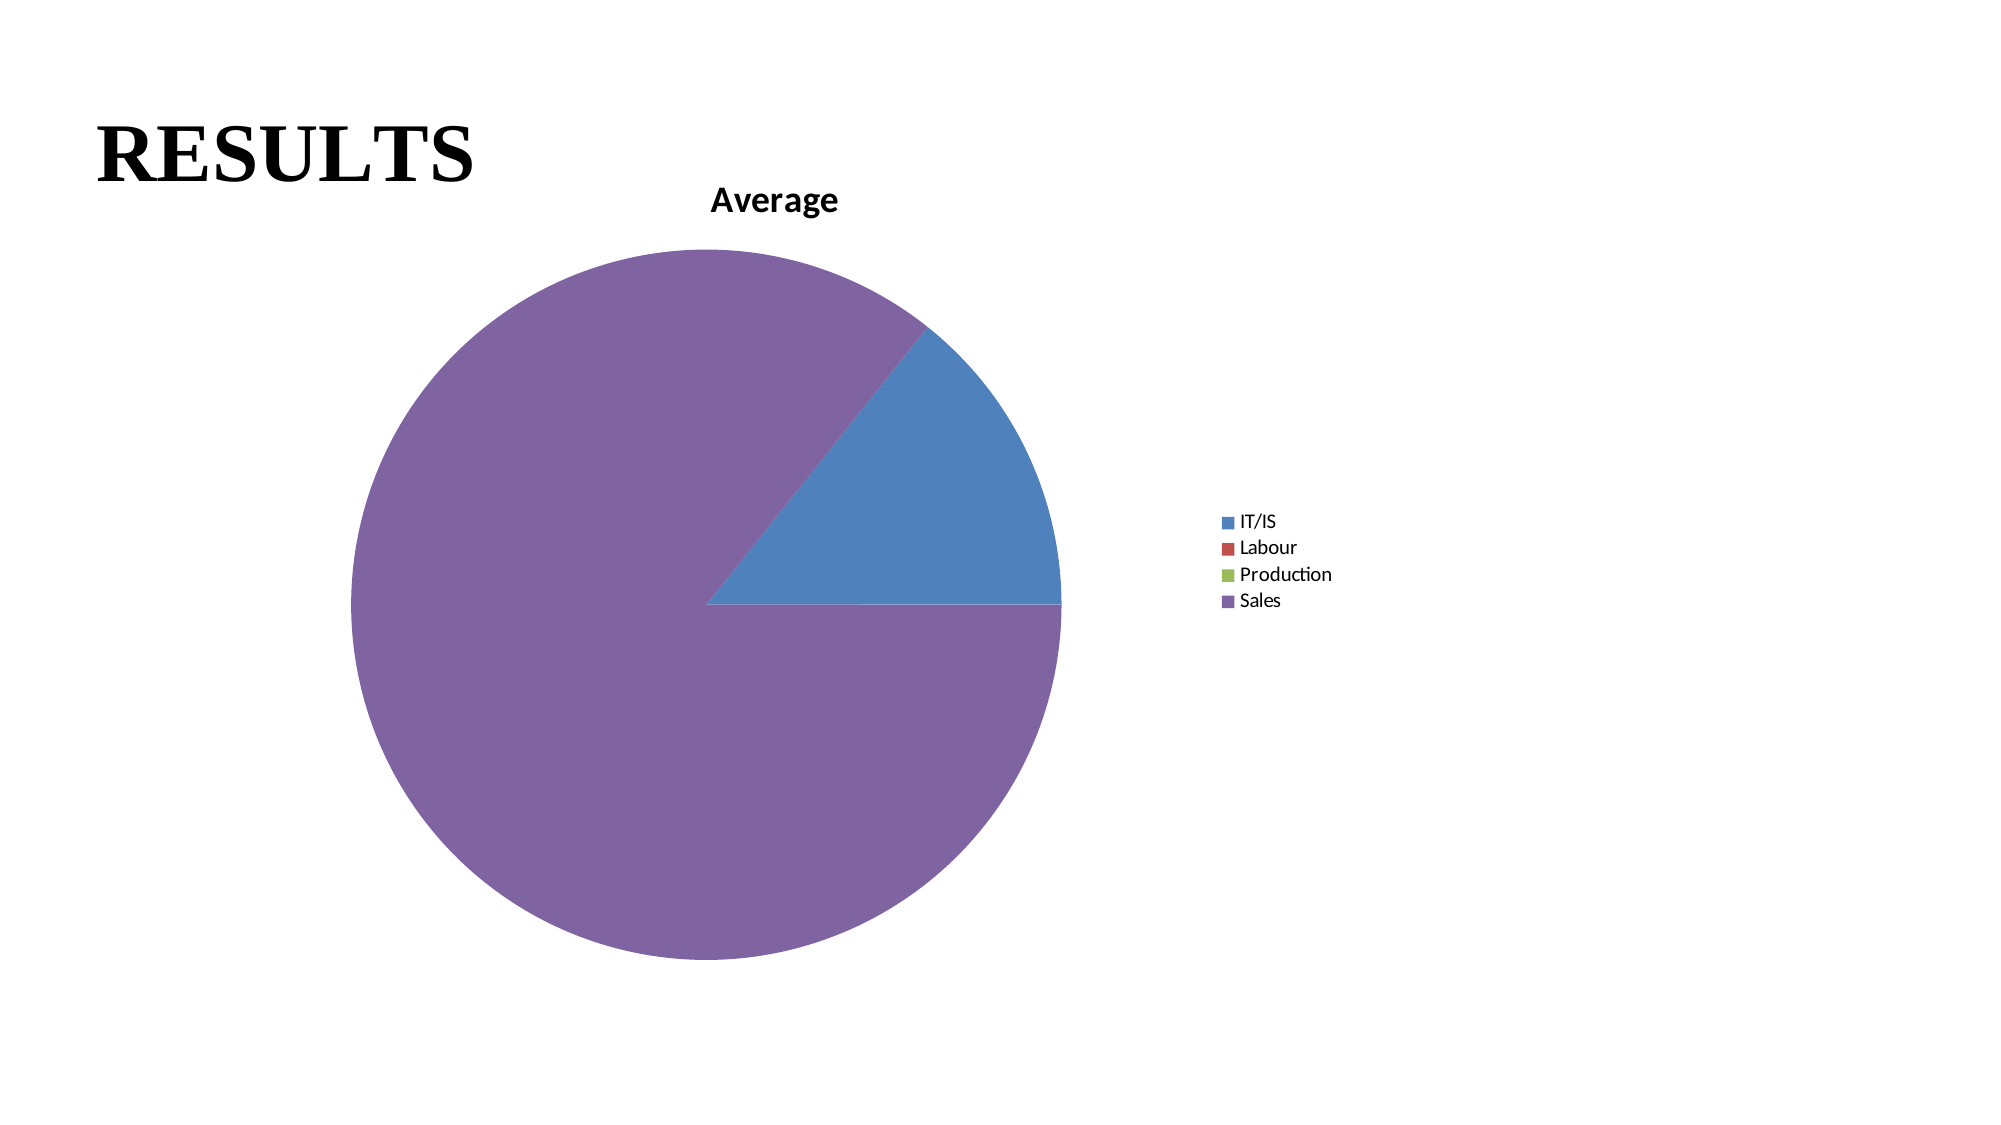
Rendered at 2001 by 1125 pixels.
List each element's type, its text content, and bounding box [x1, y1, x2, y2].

chart [197, 148, 1352, 977]
text_box RESULTS [81, 90, 1083, 207]
